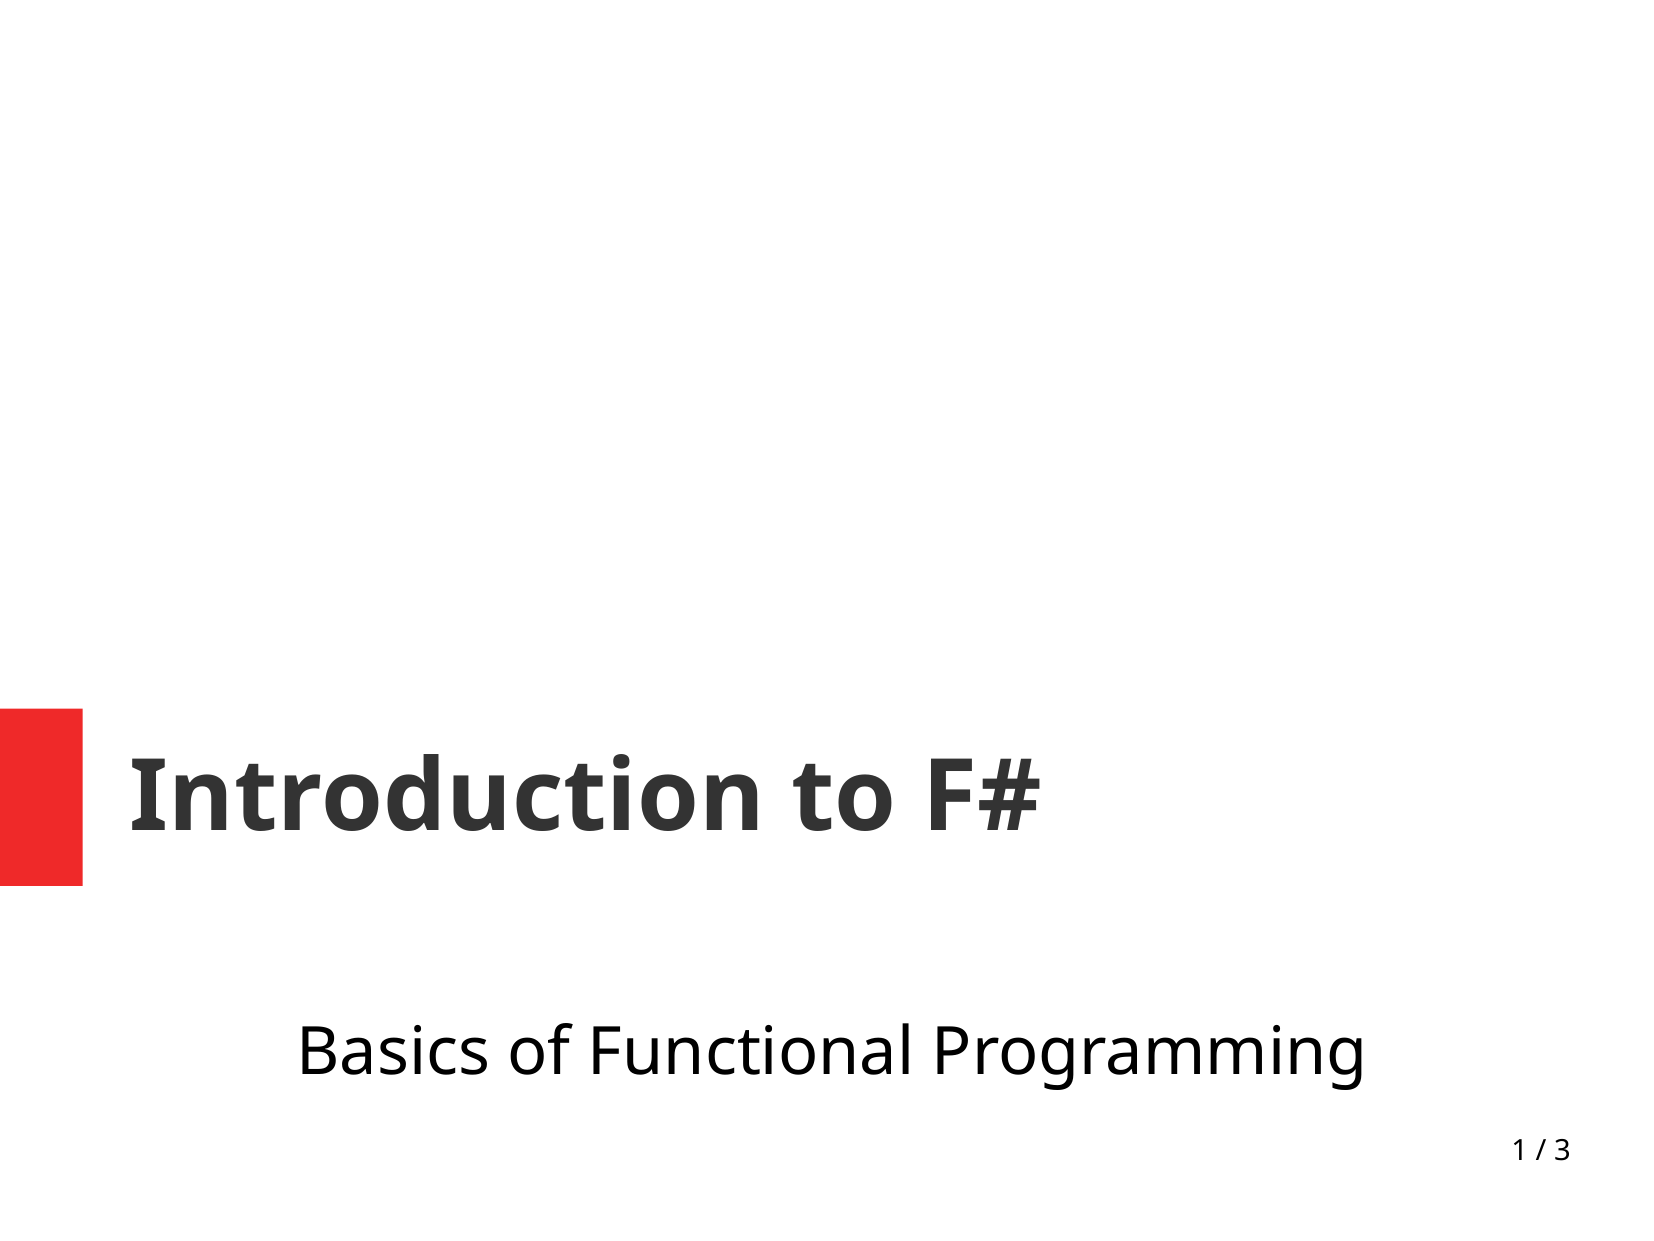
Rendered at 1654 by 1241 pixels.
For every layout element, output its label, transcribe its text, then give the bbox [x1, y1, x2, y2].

subtitle Basics of Functional Programming [129, 968, 1536, 1130]
title Introduction to F# [129, 673, 1536, 910]
